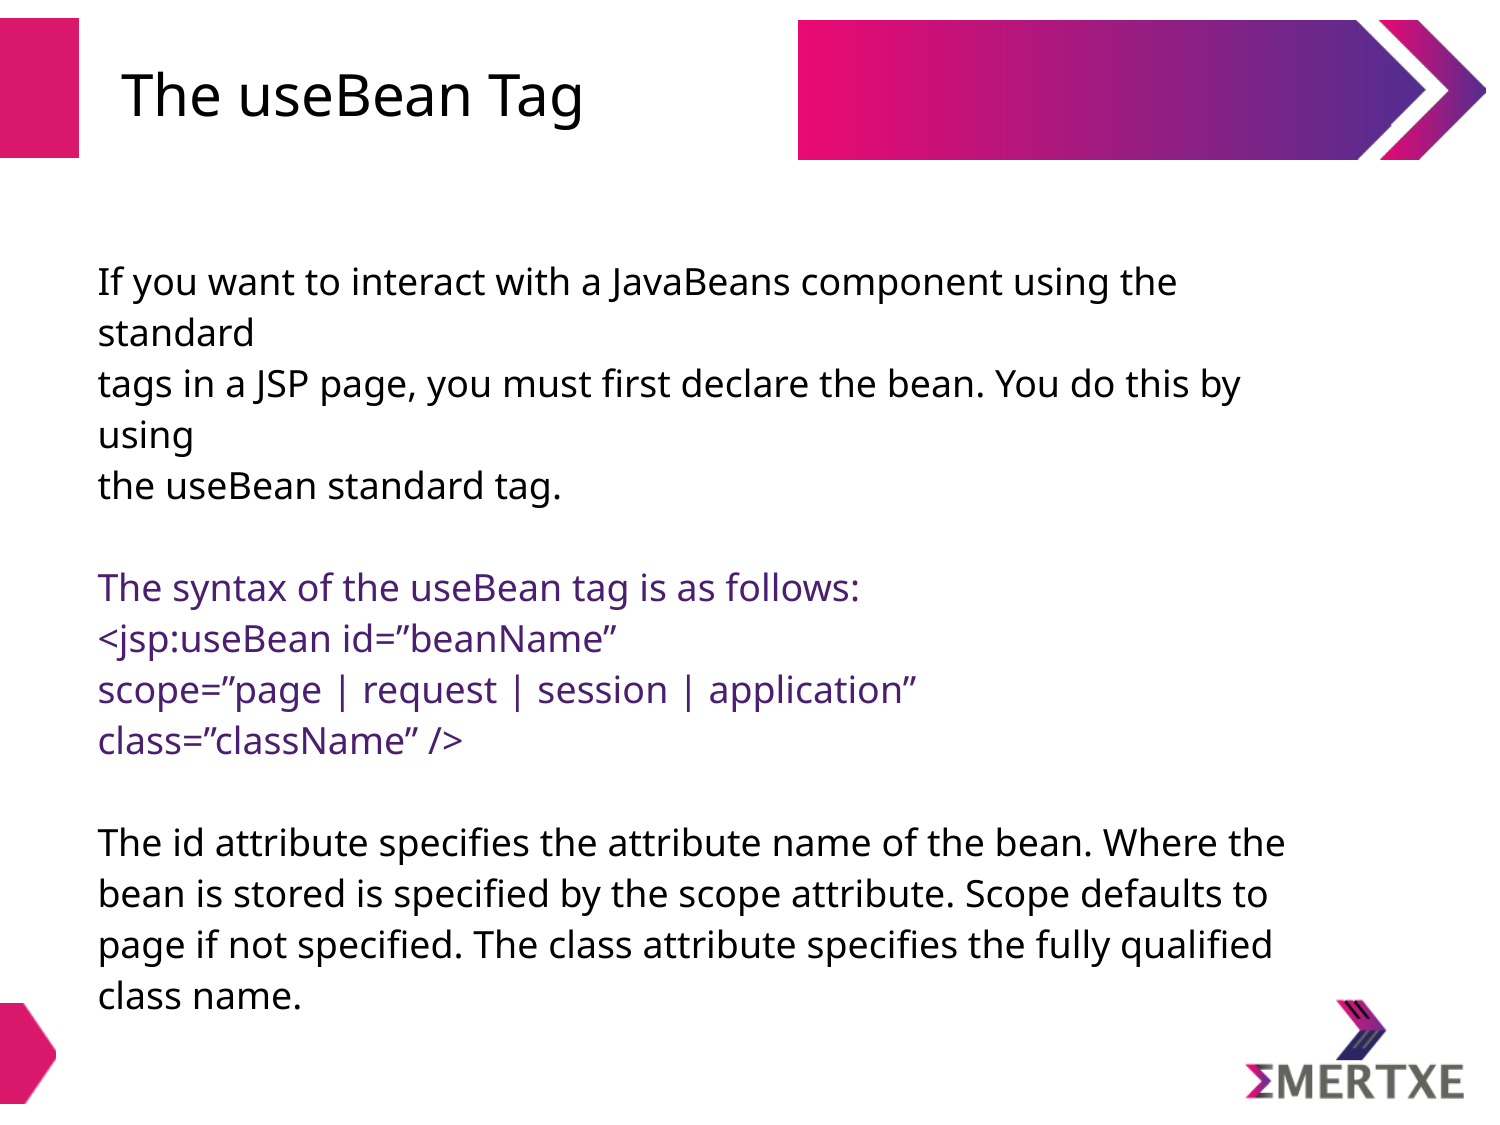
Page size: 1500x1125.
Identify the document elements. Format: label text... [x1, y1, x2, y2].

text_box The useBean Tag [106, 47, 768, 131]
picture [1245, 996, 1465, 1099]
picture [798, 20, 1486, 160]
text_box If you want to interact with a JavaBeans component using the standard tags in a JSP page, you must first declare the bean. You do this by using the useBean standard tag. The syntax of the useBean tag is as follows: <jsp:useBean id=”beanName” scope=”page | request | session | application” class=”className” /> The id attribute specifies the attribute name of the bean. Where the bean is stored is specified by the scope attribute. Scope defaults to page if not specified. The class attribute specifies the fully qualified class name. [82, 248, 1347, 923]
